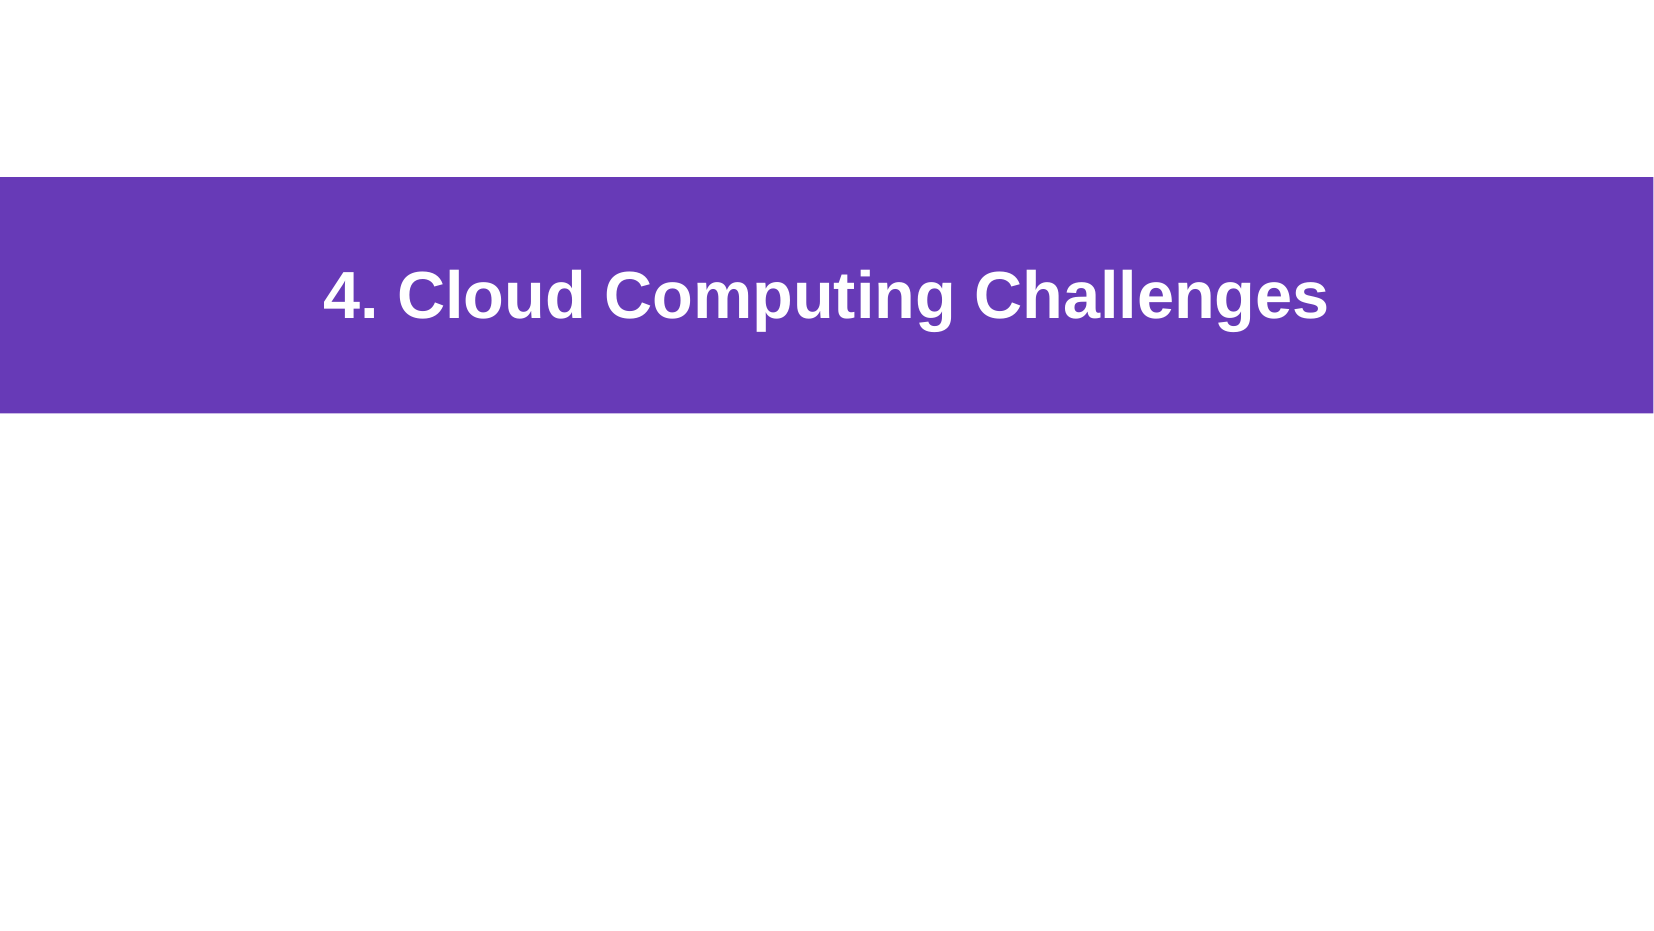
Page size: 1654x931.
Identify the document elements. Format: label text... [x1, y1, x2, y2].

title 4. Cloud Computing Challenges [0, 177, 1654, 414]
